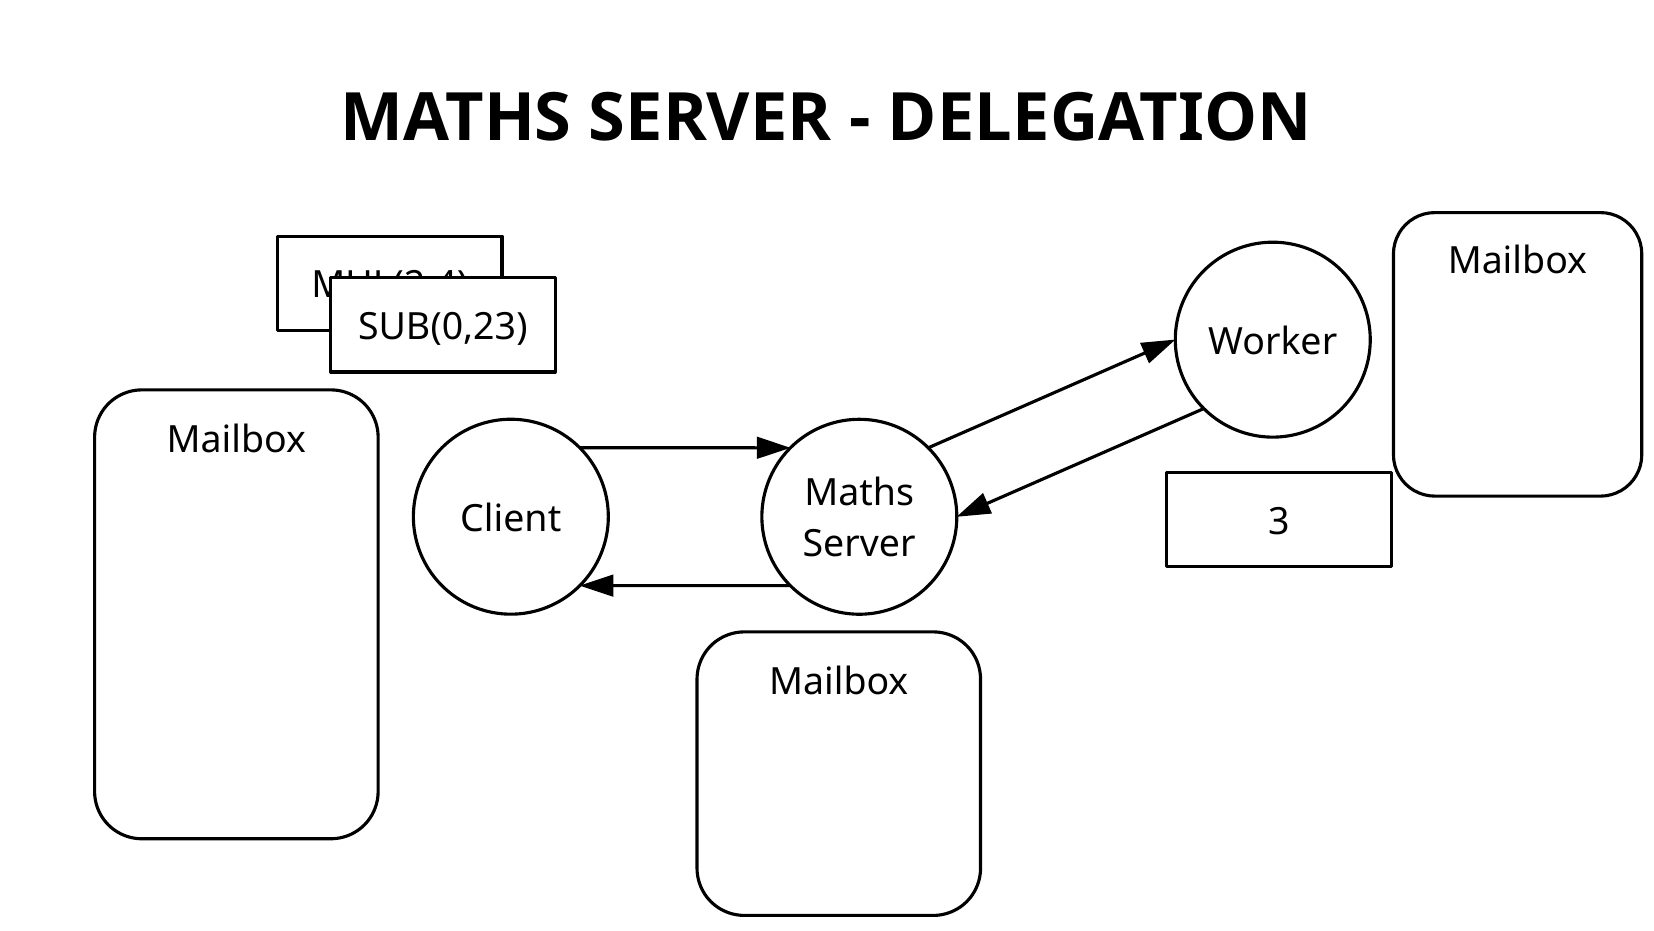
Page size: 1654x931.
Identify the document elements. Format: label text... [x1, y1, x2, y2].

text_box Mailbox [697, 631, 981, 916]
text_box 3 [1166, 472, 1392, 567]
text_box Maths Server [761, 419, 957, 615]
text_box Mailbox [1393, 212, 1642, 497]
text_box Mailbox [94, 389, 379, 839]
text_box Worker [1175, 242, 1371, 438]
text_box Client [413, 419, 609, 615]
text_box MUL(2,4) [277, 236, 502, 331]
title MATHS SERVER - DELEGATION [82, 36, 1571, 193]
text_box SUB(0,23) [330, 277, 556, 373]
